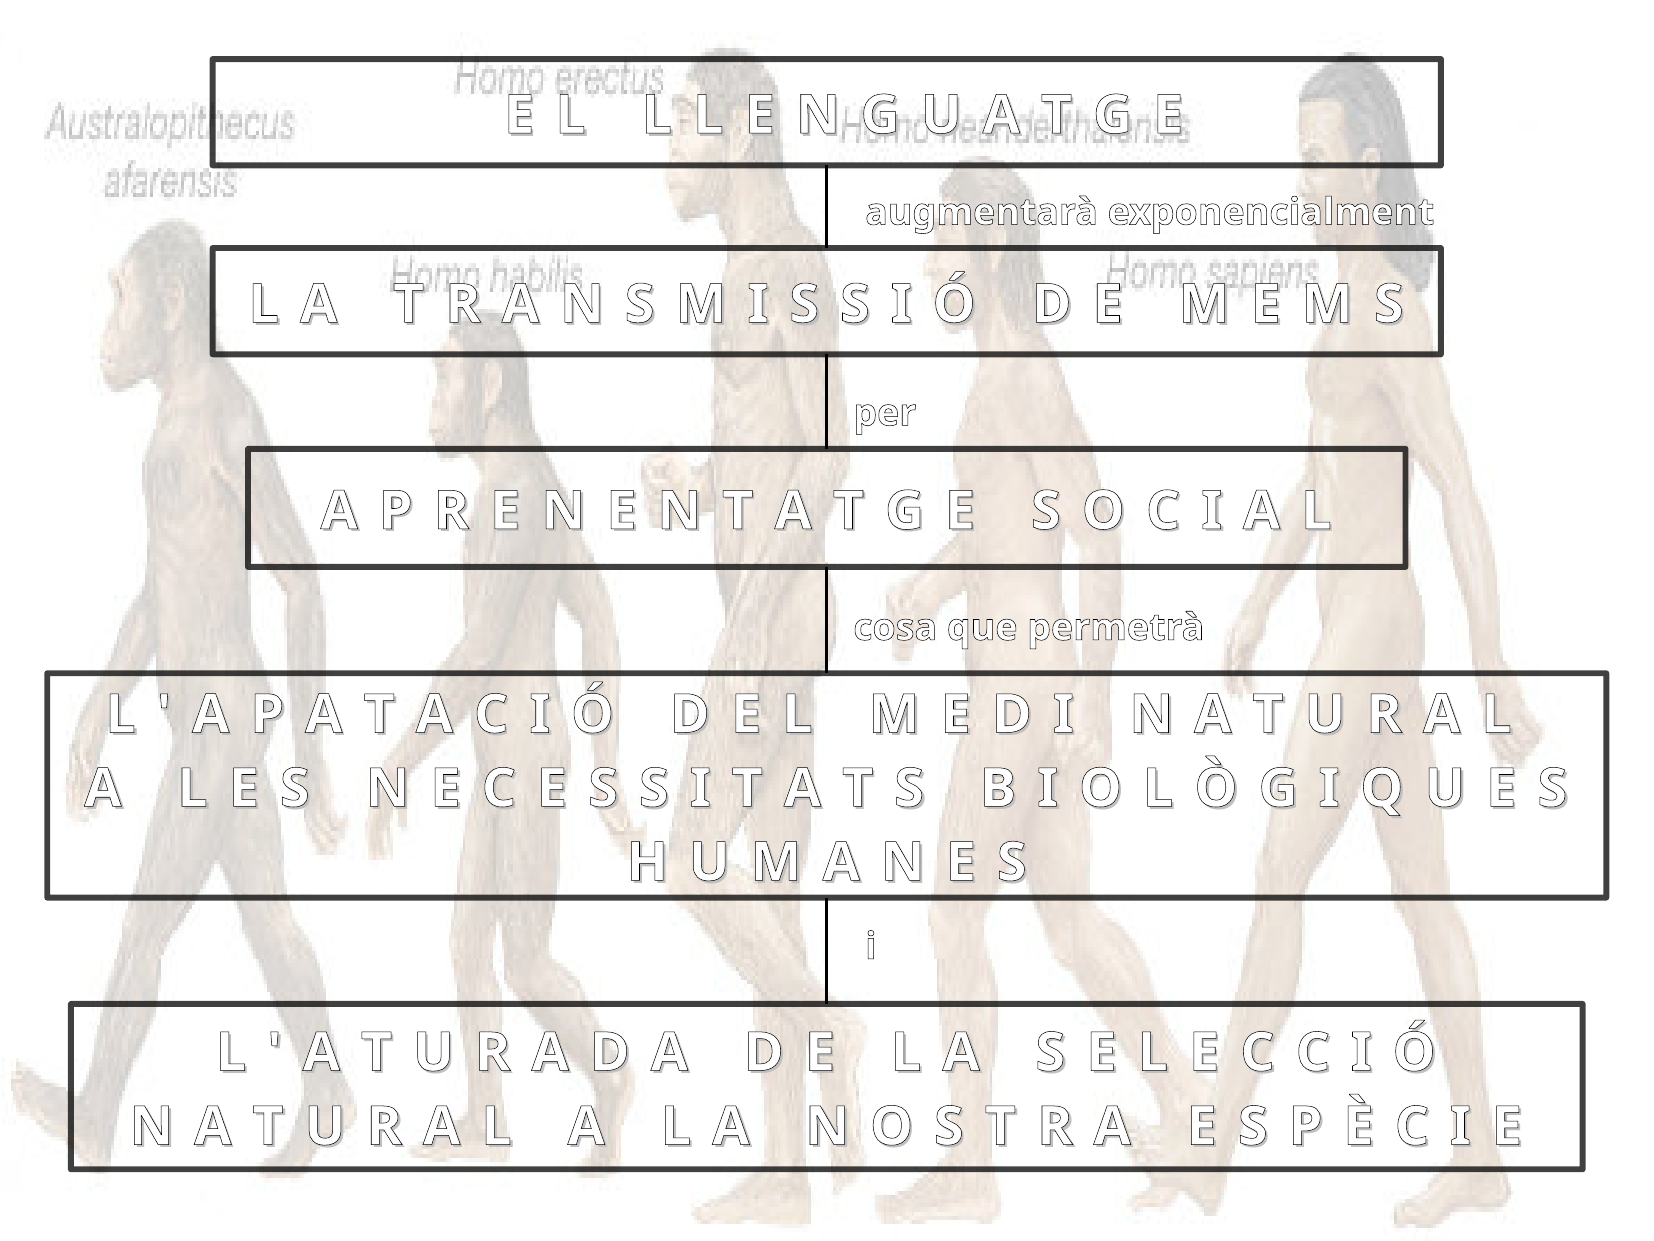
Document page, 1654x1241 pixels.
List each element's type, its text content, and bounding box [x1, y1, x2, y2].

picture [0, 0, 1654, 1241]
text_box EL LLENGUATGE [212, 59, 1441, 166]
text_box L'APATACIÓ DEL MEDI NATURAL A LES NECESSITATS BIOLÒGIQUES HUMANES [47, 673, 1607, 898]
text_box per [838, 377, 1323, 435]
text_box augmentarà exponencialment [850, 177, 1512, 235]
text_box cosa que permetrà [838, 592, 1323, 650]
text_box APRENENTATGE SOCIAL [248, 448, 1406, 567]
text_box L'ATURADA DE LA SELECCIÓ NATURAL A LA NOSTRA ESPÈCIE [70, 1003, 1583, 1170]
text_box i [850, 911, 1335, 969]
text_box LA TRANSMISSIÓ DE MEMS [212, 248, 1441, 355]
